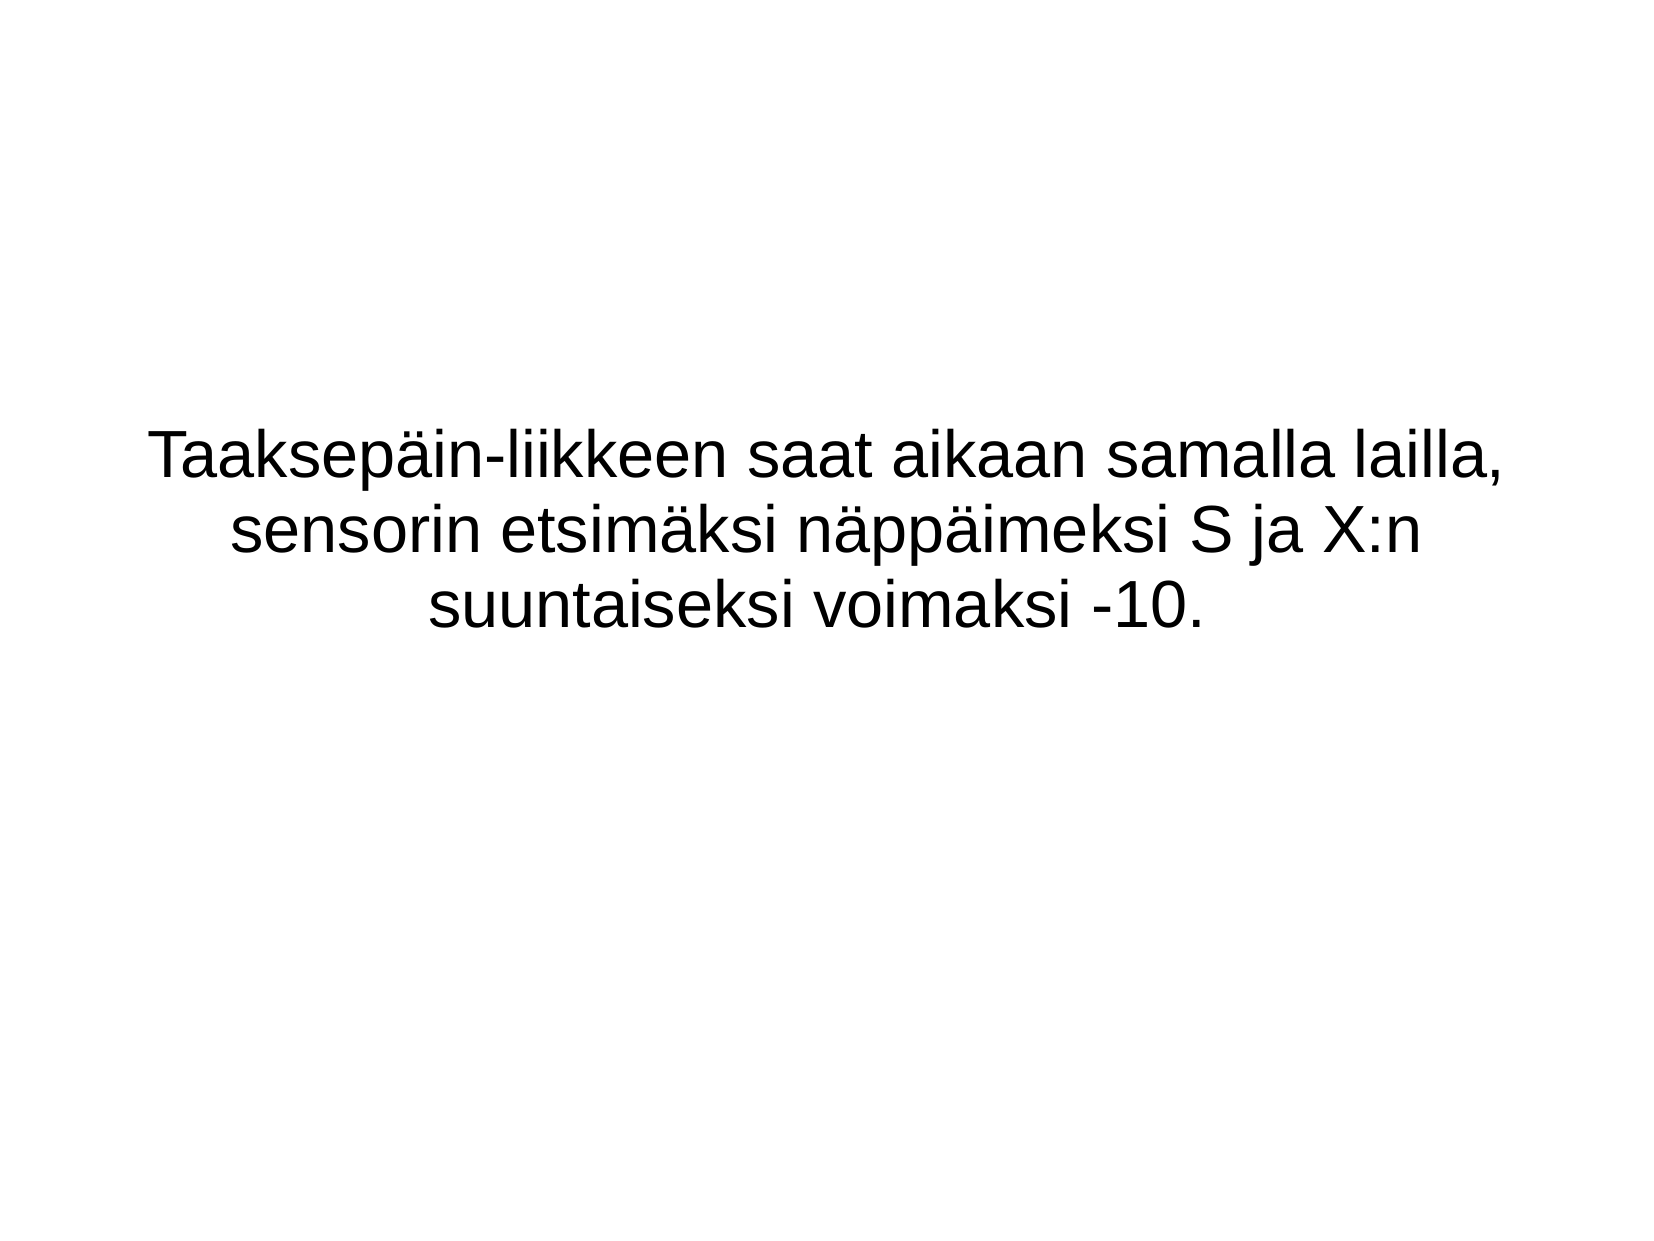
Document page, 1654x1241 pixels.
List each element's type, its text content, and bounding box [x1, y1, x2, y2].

subtitle Taaksepäin-liikkeen saat aikaan samalla lailla, sensorin etsimäksi näppäimeksi S ja X:n suuntaiseksi voimaksi -10. [82, 49, 1571, 1010]
